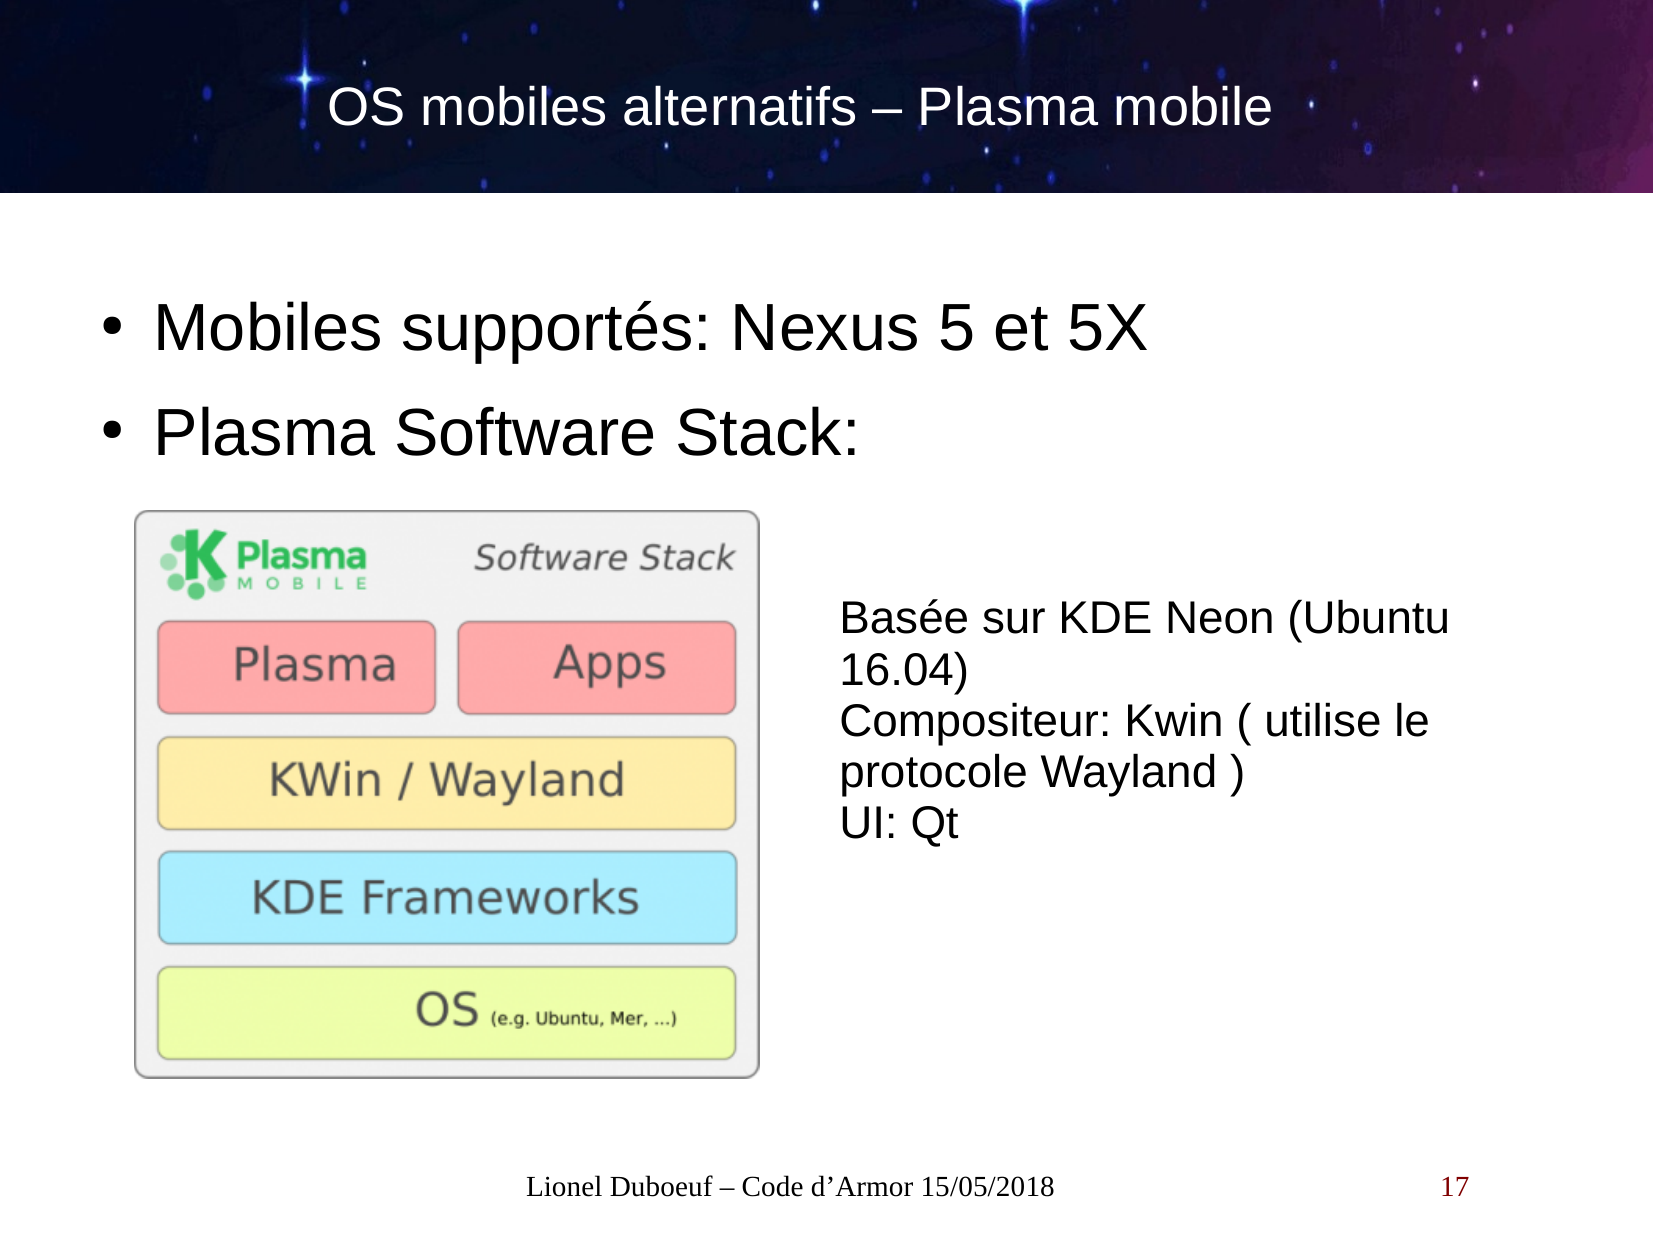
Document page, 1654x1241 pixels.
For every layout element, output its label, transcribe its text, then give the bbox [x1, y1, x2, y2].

picture [0, 0, 1653, 193]
text_box Basée sur KDE Neon (Ubuntu 16.04) Compositeur: Kwin ( utilise le protocole Wayland ) UI: Qt [824, 585, 1530, 941]
title OS mobiles alternatifs – Plasma mobile [57, 2, 1546, 211]
picture [134, 510, 760, 1079]
list Mobiles supportés: Nexus 5 et 5X Plasma Software Stack: [82, 290, 1571, 1010]
